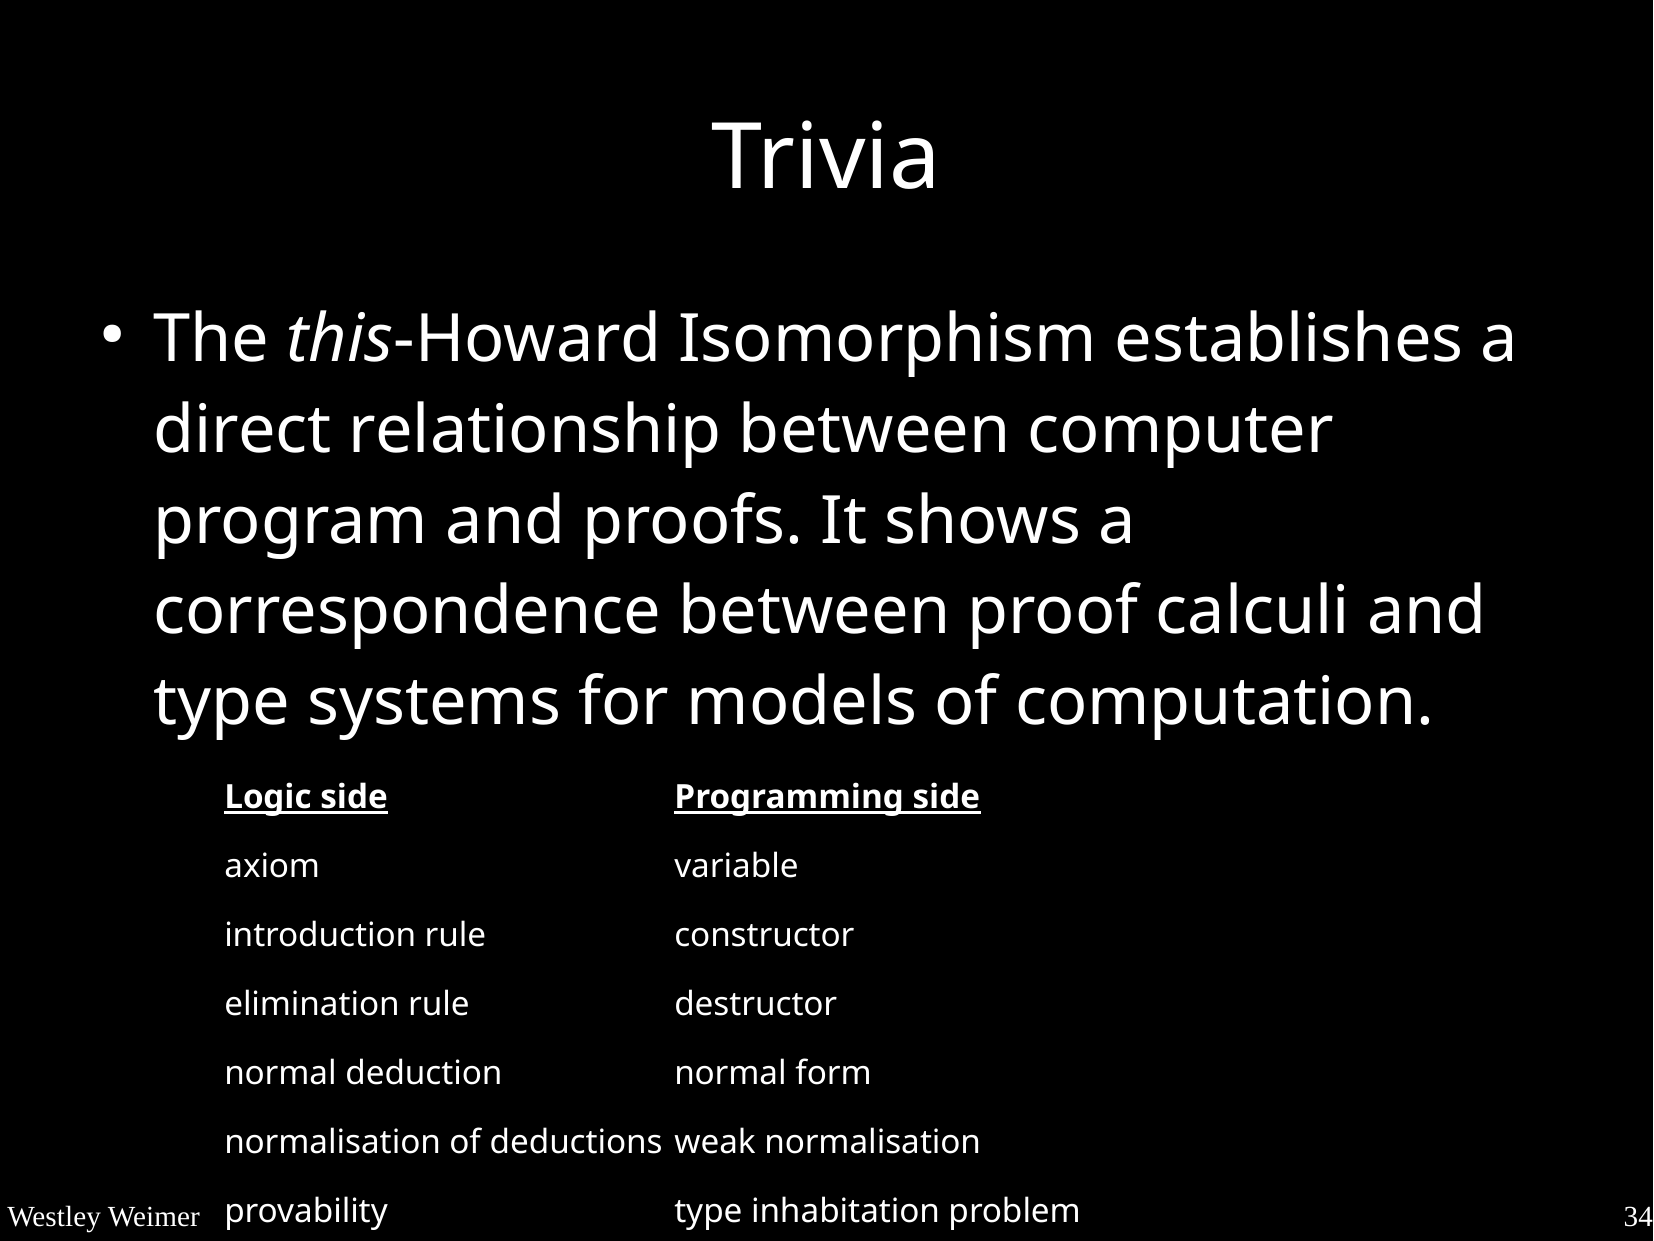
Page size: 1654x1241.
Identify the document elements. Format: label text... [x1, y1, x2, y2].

list The this-Howard Isomorphism establishes a direct relationship between computer program and proofs. It shows a correspondence between proof calculi and type systems for models of computation. Logic side Programming side axiom variable introduction rule constructor elimination rule destructor normal deduction normal form normalisation of deductions weak normalisation provability type inhabitation problem intuitionistic tautology inhabited type [82, 290, 1571, 1205]
title Trivia [82, 49, 1571, 257]
